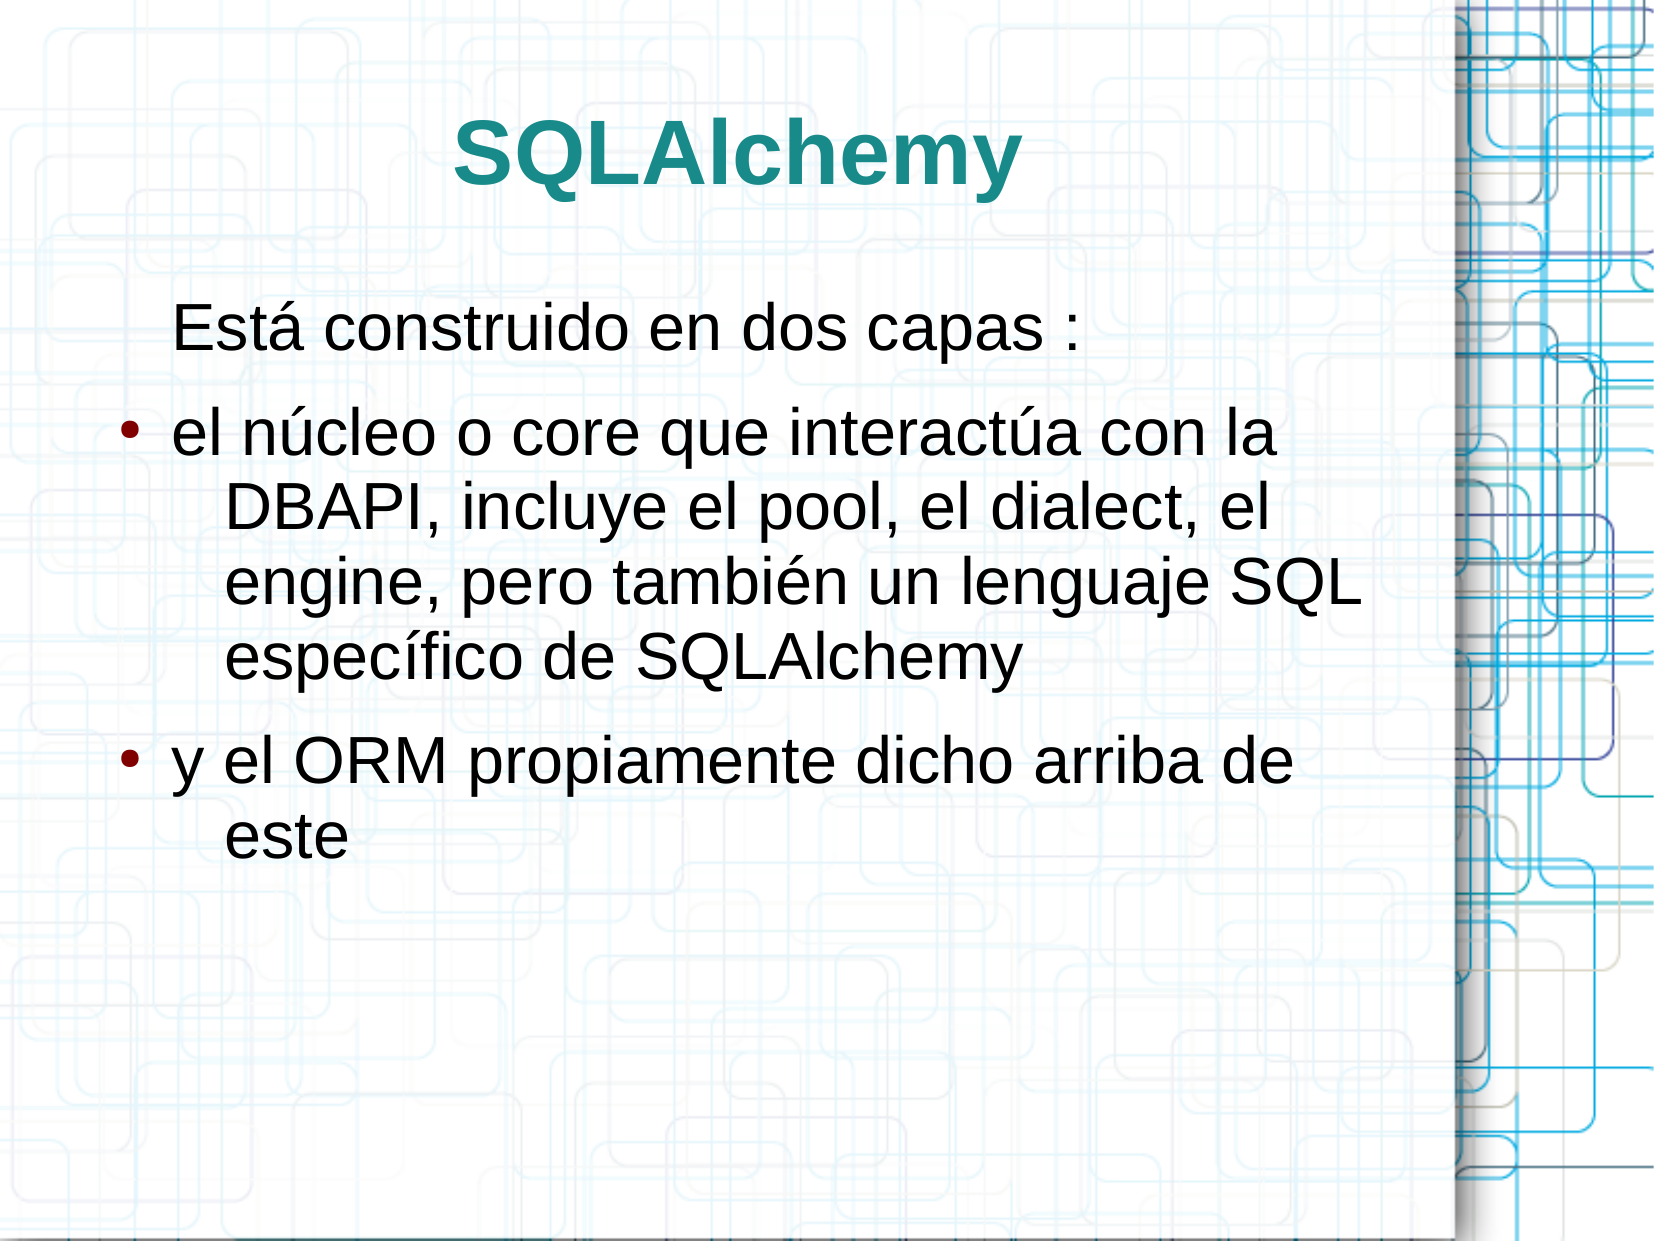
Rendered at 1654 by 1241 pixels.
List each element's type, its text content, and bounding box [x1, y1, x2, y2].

title SQLAlchemy [59, 49, 1418, 257]
list Está construido en dos capas : el núcleo o core que interactúa con la DBAPI, incluye el pool, el dialect, el engine, pero también un lenguaje SQL específico de SQLAlchemy y el ORM propiamente dicho arriba de este [82, 290, 1418, 1010]
picture [0, 0, 1654, 1241]
